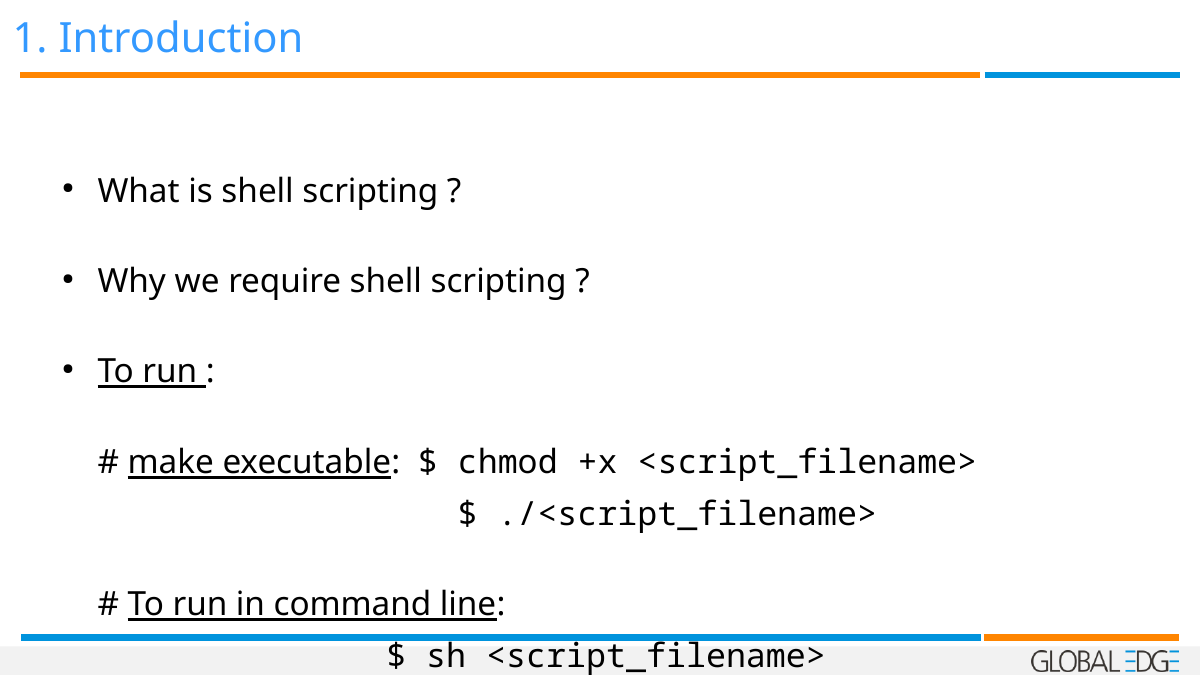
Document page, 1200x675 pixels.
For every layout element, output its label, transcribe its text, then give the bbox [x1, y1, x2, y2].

text_box What is shell scripting ? Why we require shell scripting ? To run : # make executable: $ chmod +x <script_filename> $ ./<script_filename> # To run in command line: $ sh <script_filename> [47, 113, 1146, 576]
picture [1031, 650, 1179, 672]
title 1. Introduction [12, 9, 1088, 63]
